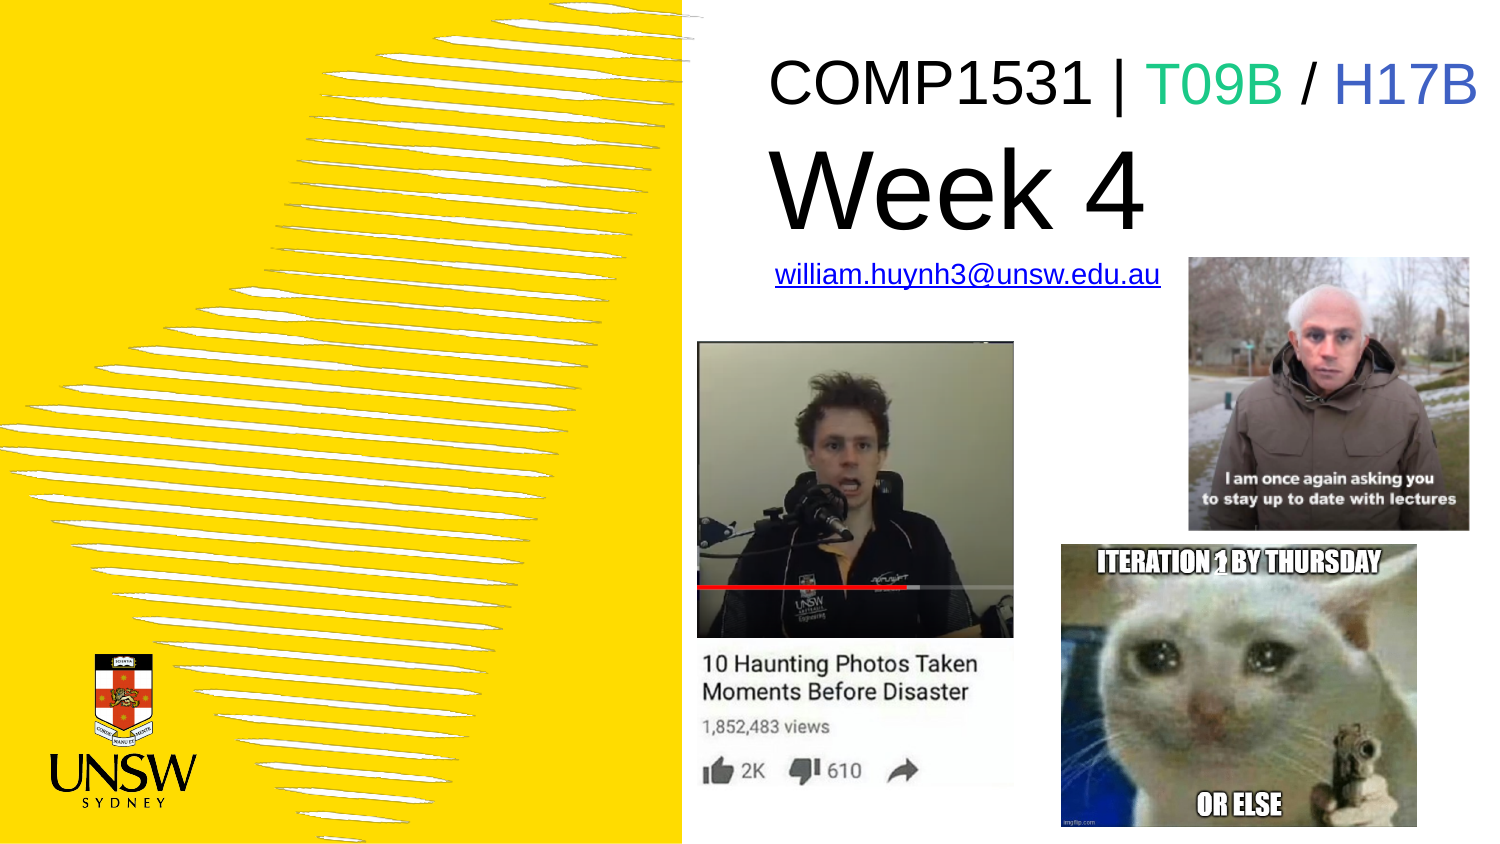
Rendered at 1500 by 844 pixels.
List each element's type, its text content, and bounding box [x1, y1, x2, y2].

picture [1061, 544, 1417, 827]
picture [1188, 257, 1470, 531]
title COMP1531 | T09B / H17B Week 4 [682, 11, 1500, 258]
text_box william.huynh3@unsw.edu.au [760, 240, 1451, 341]
picture [0, 0, 1014, 844]
text_box 2 [1197, 530, 1253, 596]
